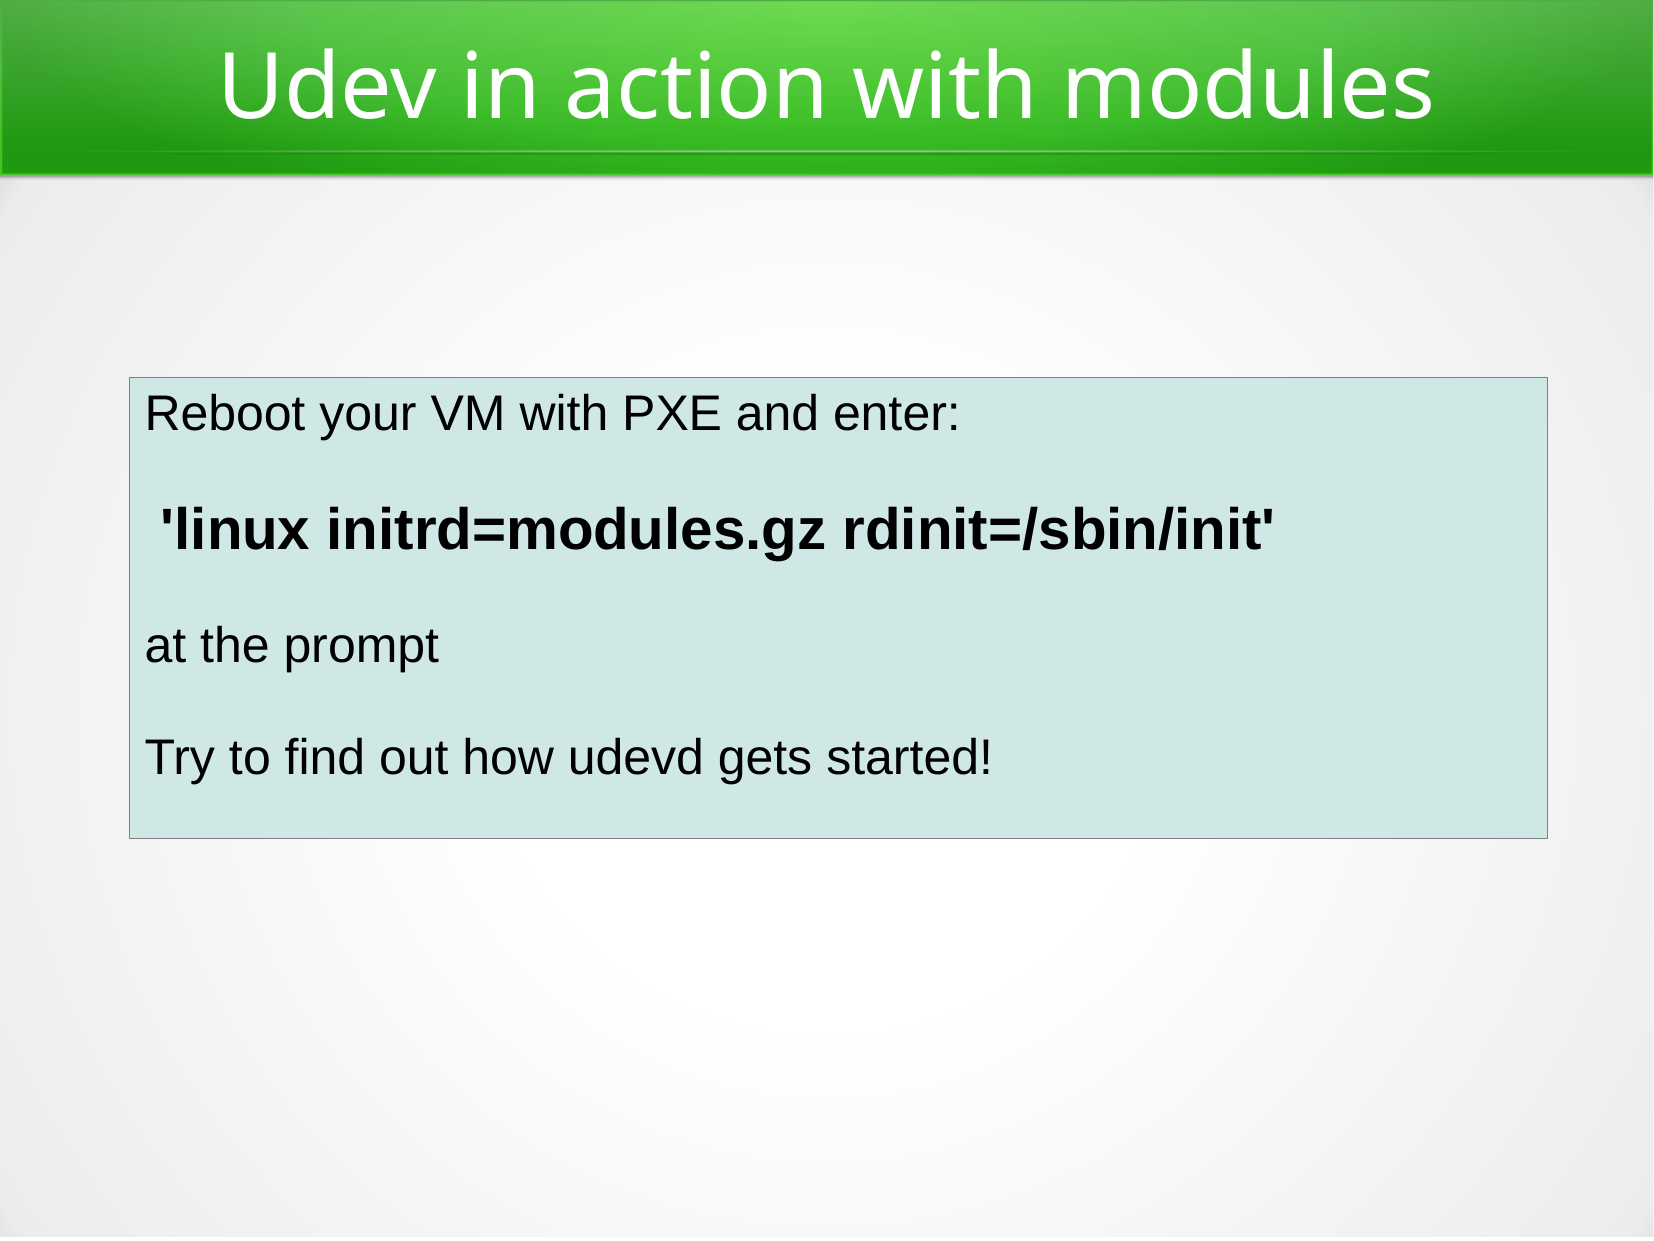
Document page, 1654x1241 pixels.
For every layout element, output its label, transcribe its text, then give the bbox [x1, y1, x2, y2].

text_box Reboot your VM with PXE and enter: 'linux initrd=modules.gz rdinit=/sbin/init' at the prompt Try to find out how udevd gets started! [129, 377, 1548, 839]
picture [0, 0, 1654, 1237]
title Udev in action with modules [82, 11, 1571, 154]
